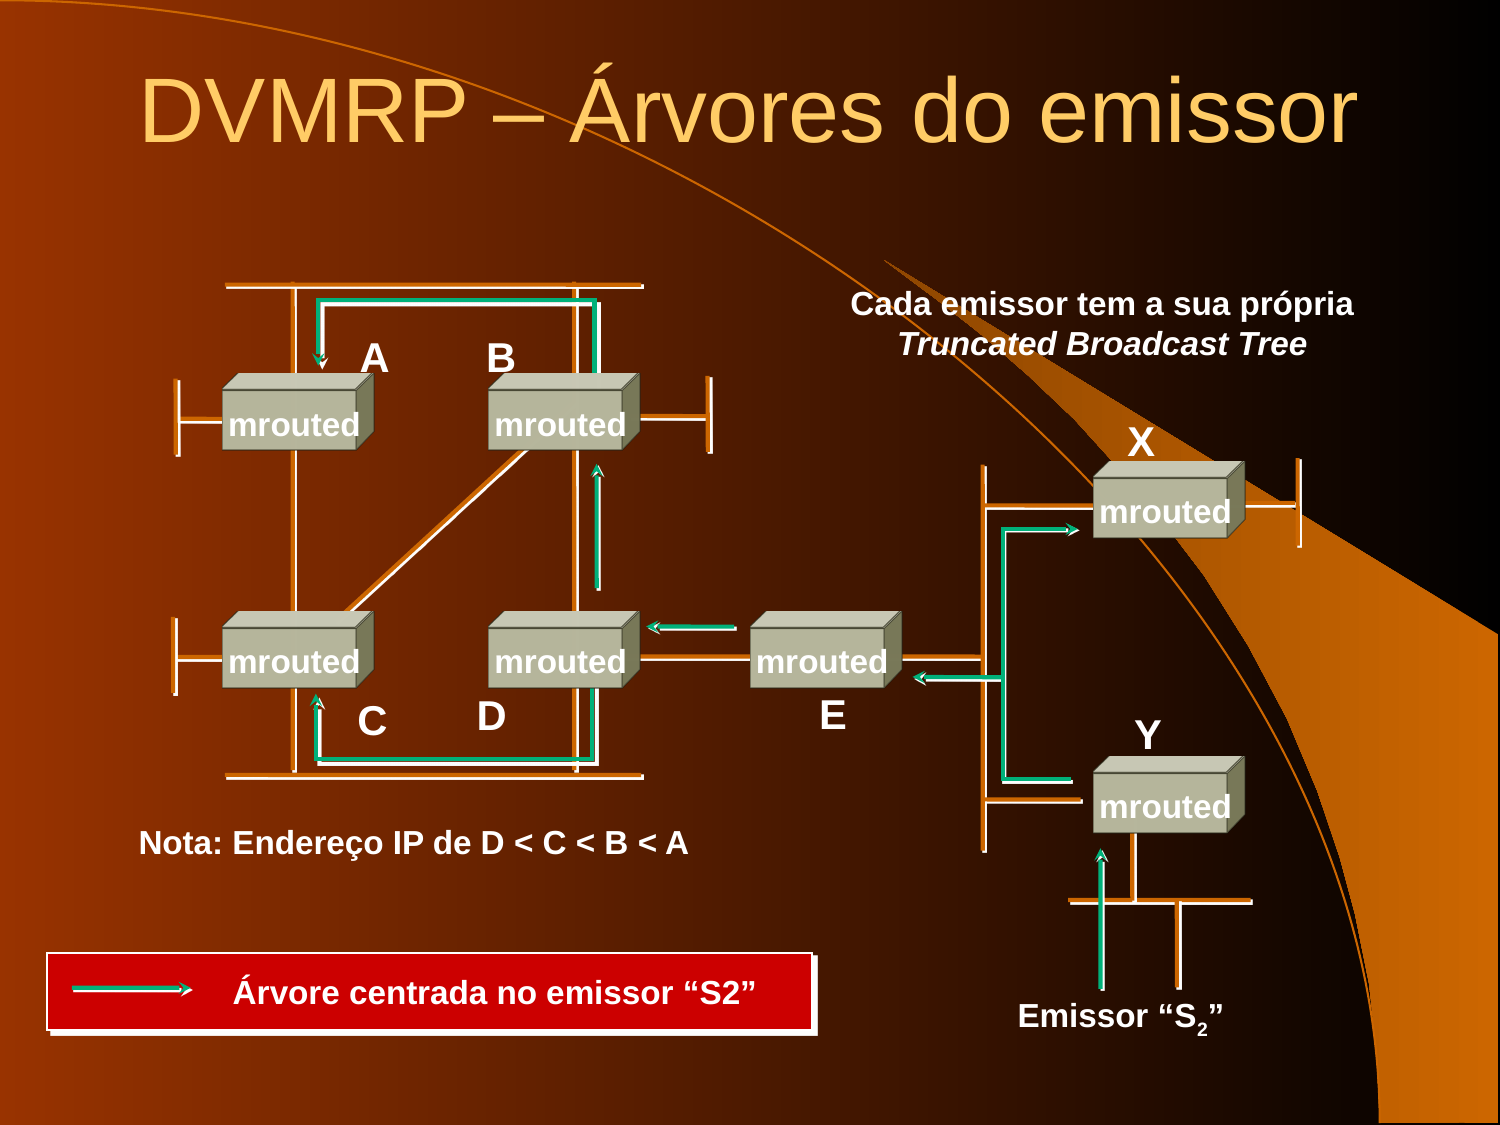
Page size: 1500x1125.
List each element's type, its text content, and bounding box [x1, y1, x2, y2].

picture [222, 373, 375, 395]
picture [222, 611, 375, 633]
picture [1093, 756, 1246, 777]
text_box X [1110, 406, 1172, 461]
title DVMRP – Árvores do emissor [24, 24, 1475, 188]
text_box mrouted [213, 395, 377, 451]
text_box mrouted [1084, 483, 1248, 539]
picture [750, 611, 903, 633]
text_box A [343, 322, 402, 389]
picture [488, 611, 641, 633]
text_box Cada emissor tem a sua própria Truncated Broadcast Tree [784, 275, 1430, 370]
text_box Emissor “S2” [1002, 986, 1242, 1042]
text_box Y [1117, 699, 1179, 756]
text_box mrouted [740, 633, 904, 689]
text_box D [454, 680, 529, 747]
picture [1093, 461, 1246, 483]
text_box mrouted [479, 395, 643, 451]
text_box mrouted [213, 633, 377, 689]
text_box [47, 952, 813, 1030]
text_box B [469, 322, 533, 389]
text_box E [802, 689, 864, 746]
picture [488, 373, 641, 395]
text_box Árvore centrada no emissor “S2” [217, 963, 774, 1019]
text_box mrouted [479, 633, 643, 689]
text_box Nota: Endereço IP de D < C < B < A [95, 814, 742, 869]
text_box C [340, 685, 399, 752]
text_box mrouted [1084, 777, 1248, 833]
